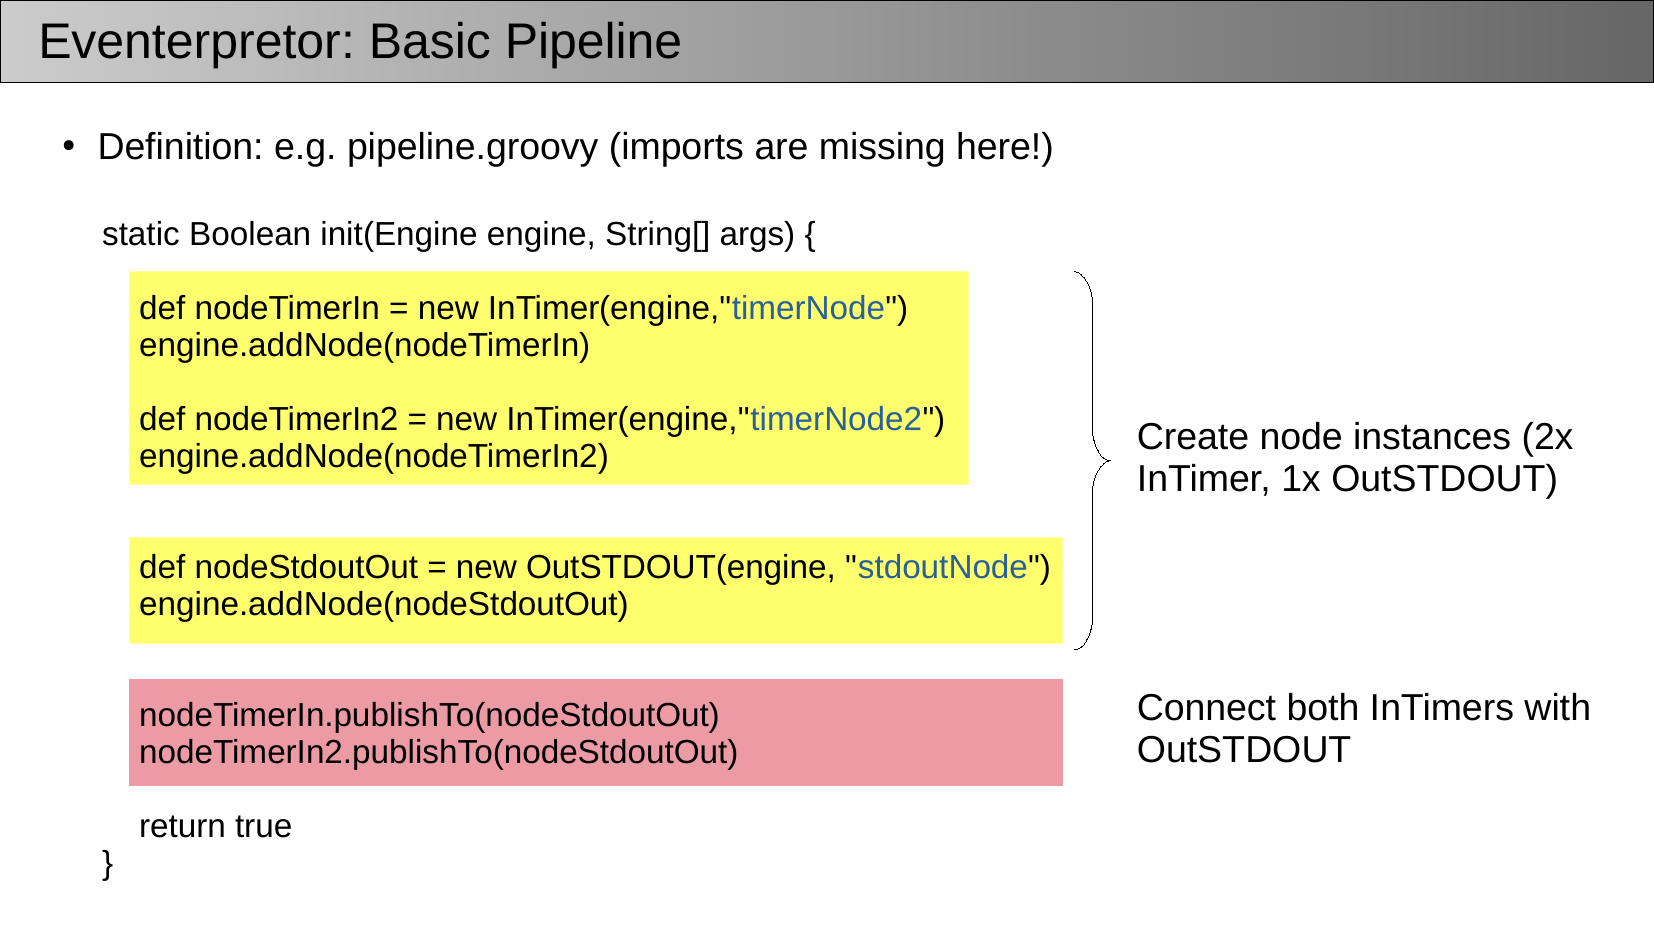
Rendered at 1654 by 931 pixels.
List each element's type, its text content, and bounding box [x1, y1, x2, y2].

text_box Create node instances (2x InTimer, 1x OutSTDOUT) [1122, 407, 1642, 508]
text_box [0, 0, 1654, 83]
text_box Eventerpretor: Basic Pipeline [23, 5, 1630, 77]
text_box Connect both InTimers with OutSTDOUT [1122, 679, 1642, 780]
text_box static Boolean init(Engine engine, String[] args) { def nodeTimerIn = new InTimer(engine,"timerNode") engine.addNode(nodeTimerIn) def nodeTimerIn2 = new InTimer(engine,"timerNode2") engine.addNode(nodeTimerIn2) def nodeStdoutOut = new OutSTDOUT(engine, "stdoutNode") engine.addNode(nodeStdoutOut) nodeTimerIn.publishTo(nodeStdoutOut) nodeTimerIn2.publishTo(nodeStdoutOut) return true } [87, 207, 1081, 898]
text_box Definition: e.g. pipeline.groovy (imports are missing here!) [47, 118, 1619, 175]
